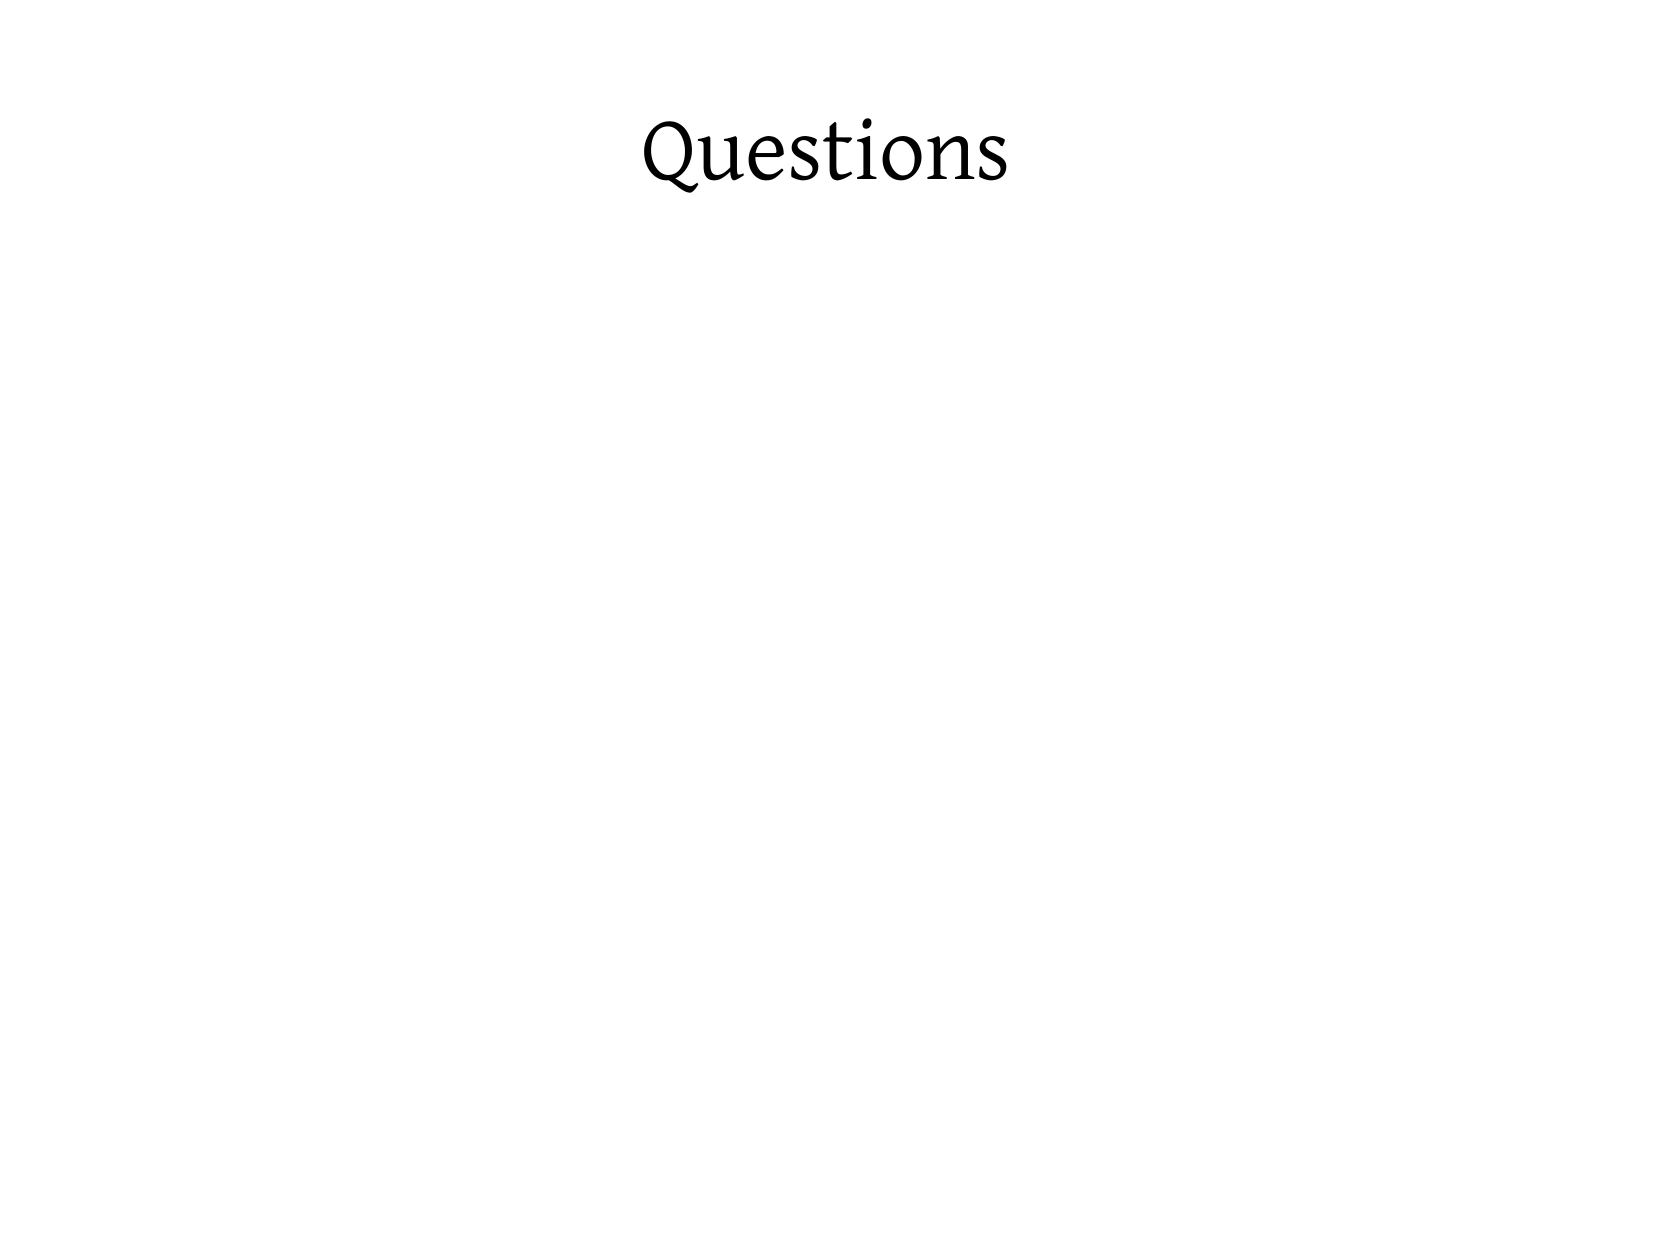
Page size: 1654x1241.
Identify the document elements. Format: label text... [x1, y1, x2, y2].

title Questions [82, 49, 1571, 257]
